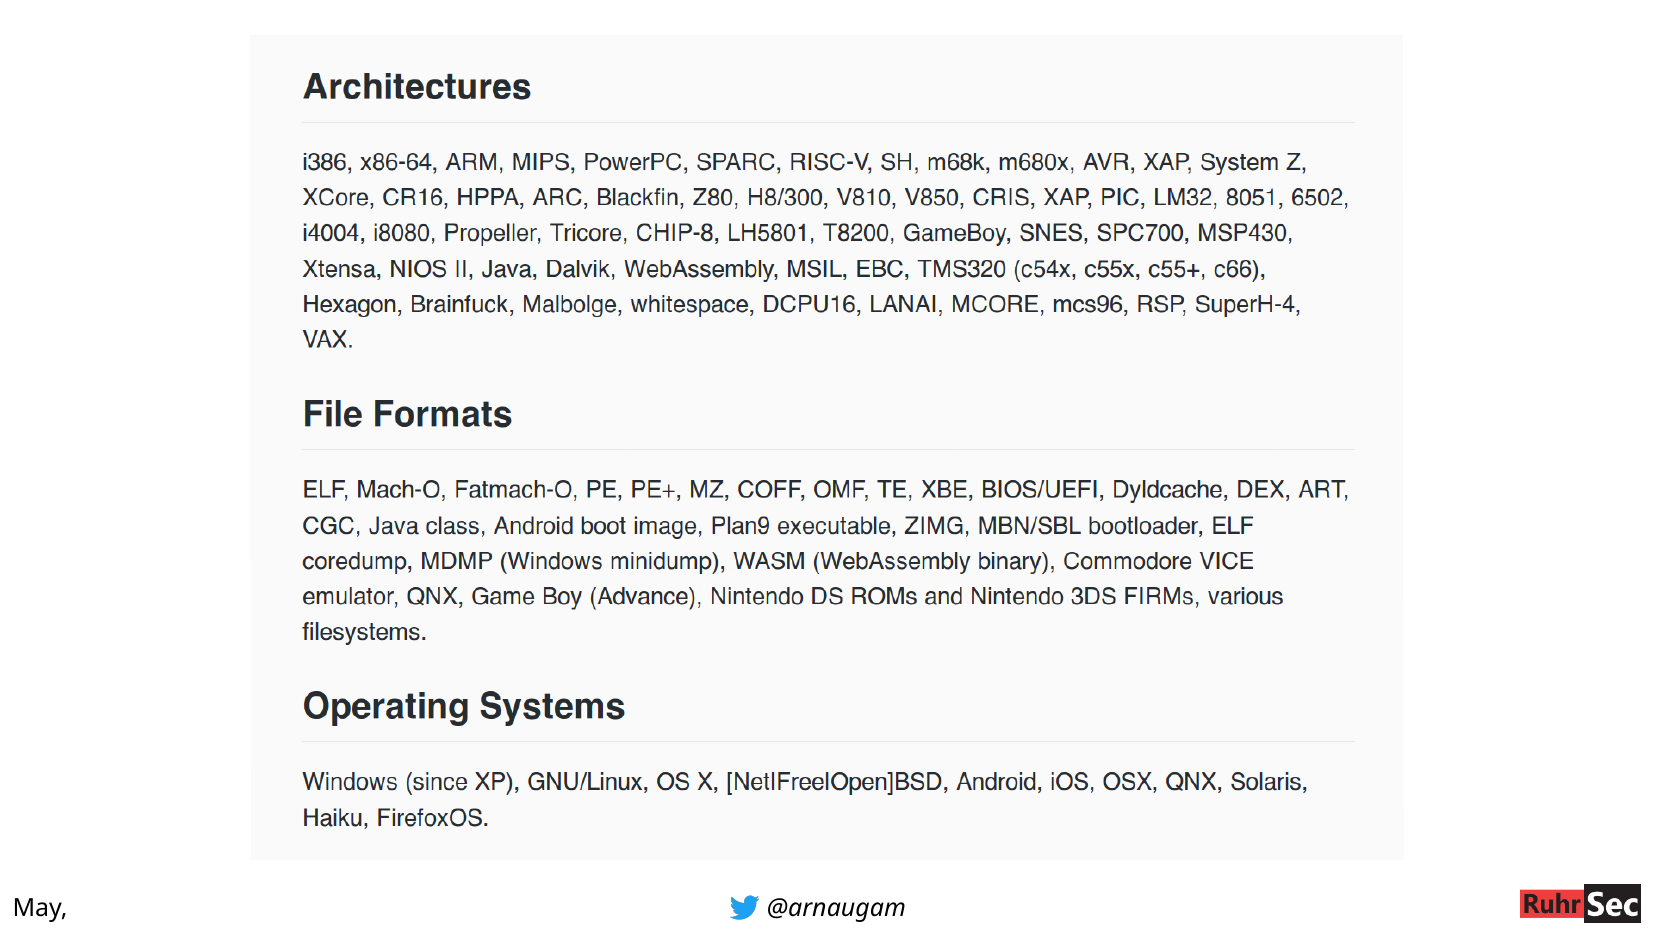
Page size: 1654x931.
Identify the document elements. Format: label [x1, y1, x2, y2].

picture [1520, 884, 1641, 923]
text_box [249, 34, 1404, 860]
picture [721, 884, 768, 931]
